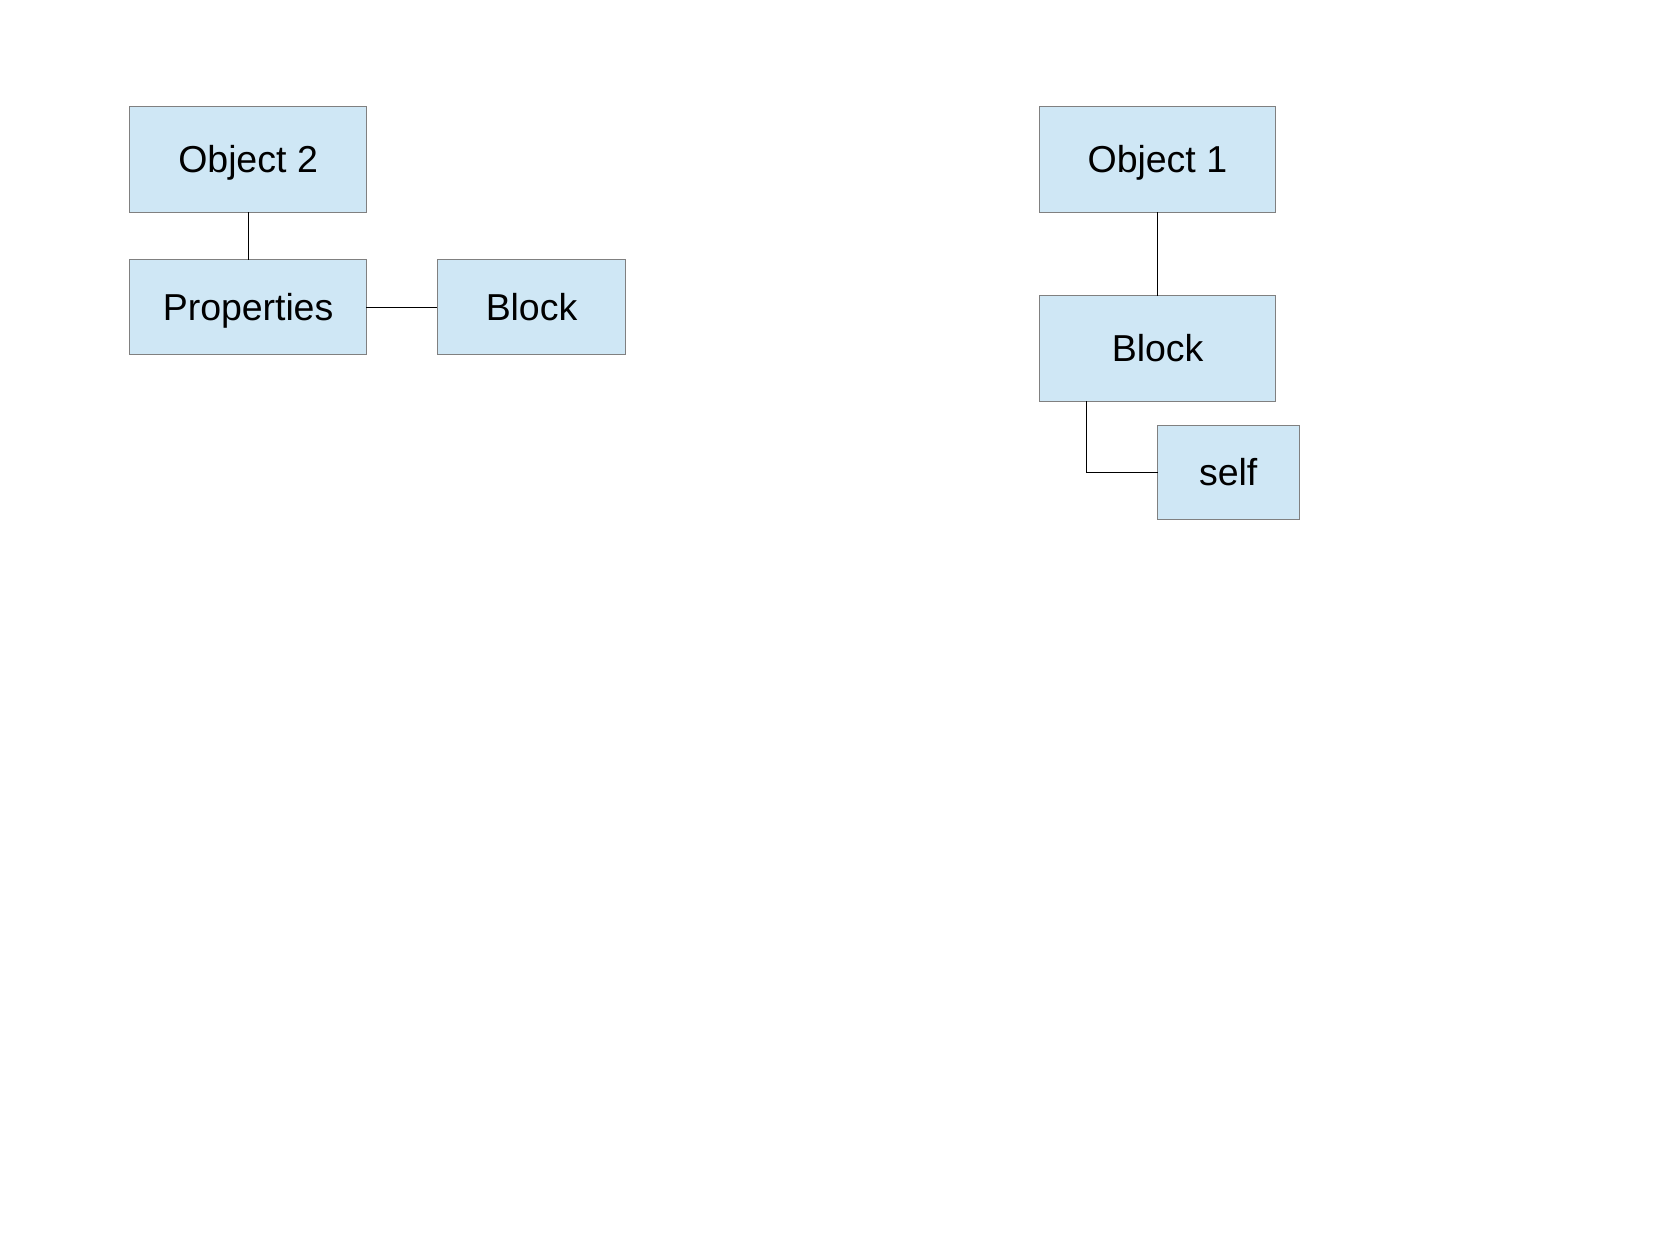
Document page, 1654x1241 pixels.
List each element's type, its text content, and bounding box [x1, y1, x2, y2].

text_box Properties [129, 259, 367, 355]
text_box self [1157, 425, 1300, 520]
text_box Object 2 [129, 106, 367, 213]
text_box Object 1 [1039, 106, 1276, 213]
text_box Block [437, 259, 626, 355]
text_box Block [1039, 295, 1276, 402]
